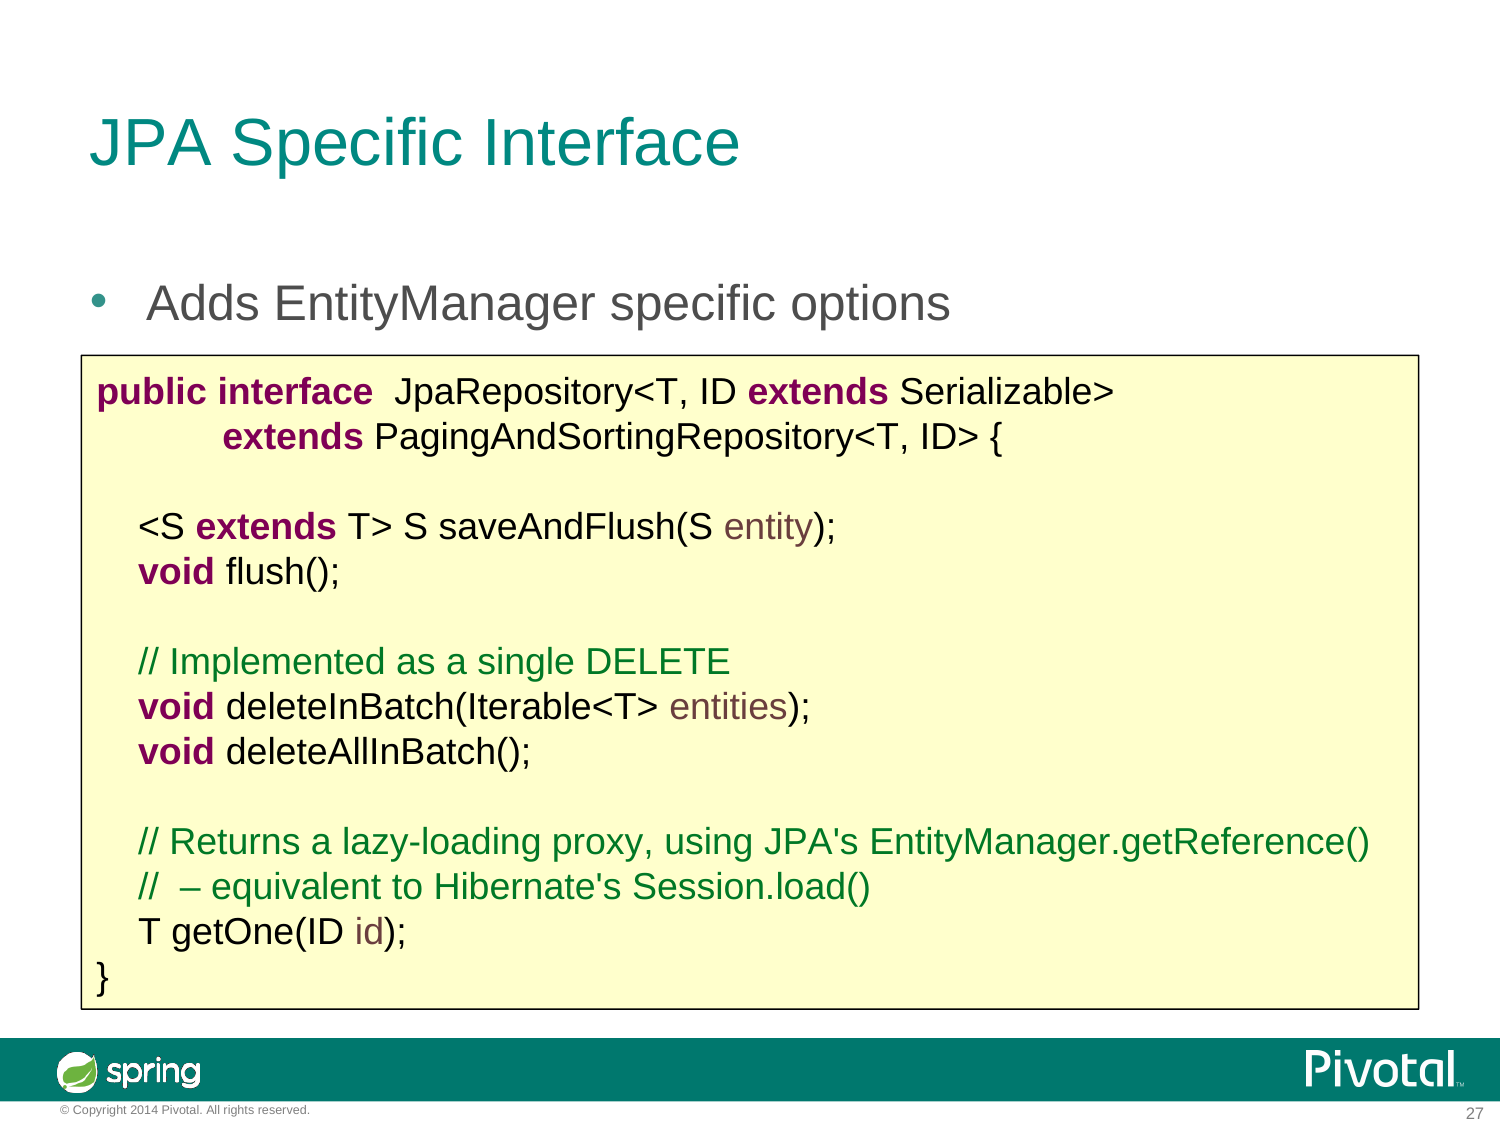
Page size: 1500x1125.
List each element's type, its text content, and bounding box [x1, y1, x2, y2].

text_box public interface JpaRepository<T, ID extends Serializable> extends PagingAndSortingRepository<T, ID> { <S extends T> S saveAndFlush(S entity); void flush(); // Implemented as a single DELETE void deleteInBatch(Iterable<T> entities); void deleteAllInBatch(); // Returns a lazy-loading proxy, using JPA's EntityManager.getReference() // – equivalent to Hibernate's Session.load() T getOne(ID id); } [81, 931, 1419, 1010]
list Adds EntityManager specific options [75, 262, 1426, 931]
picture [1306, 1050, 1464, 1087]
title JPA Specific Interface [75, 45, 1426, 233]
picture [32, 1041, 210, 1103]
